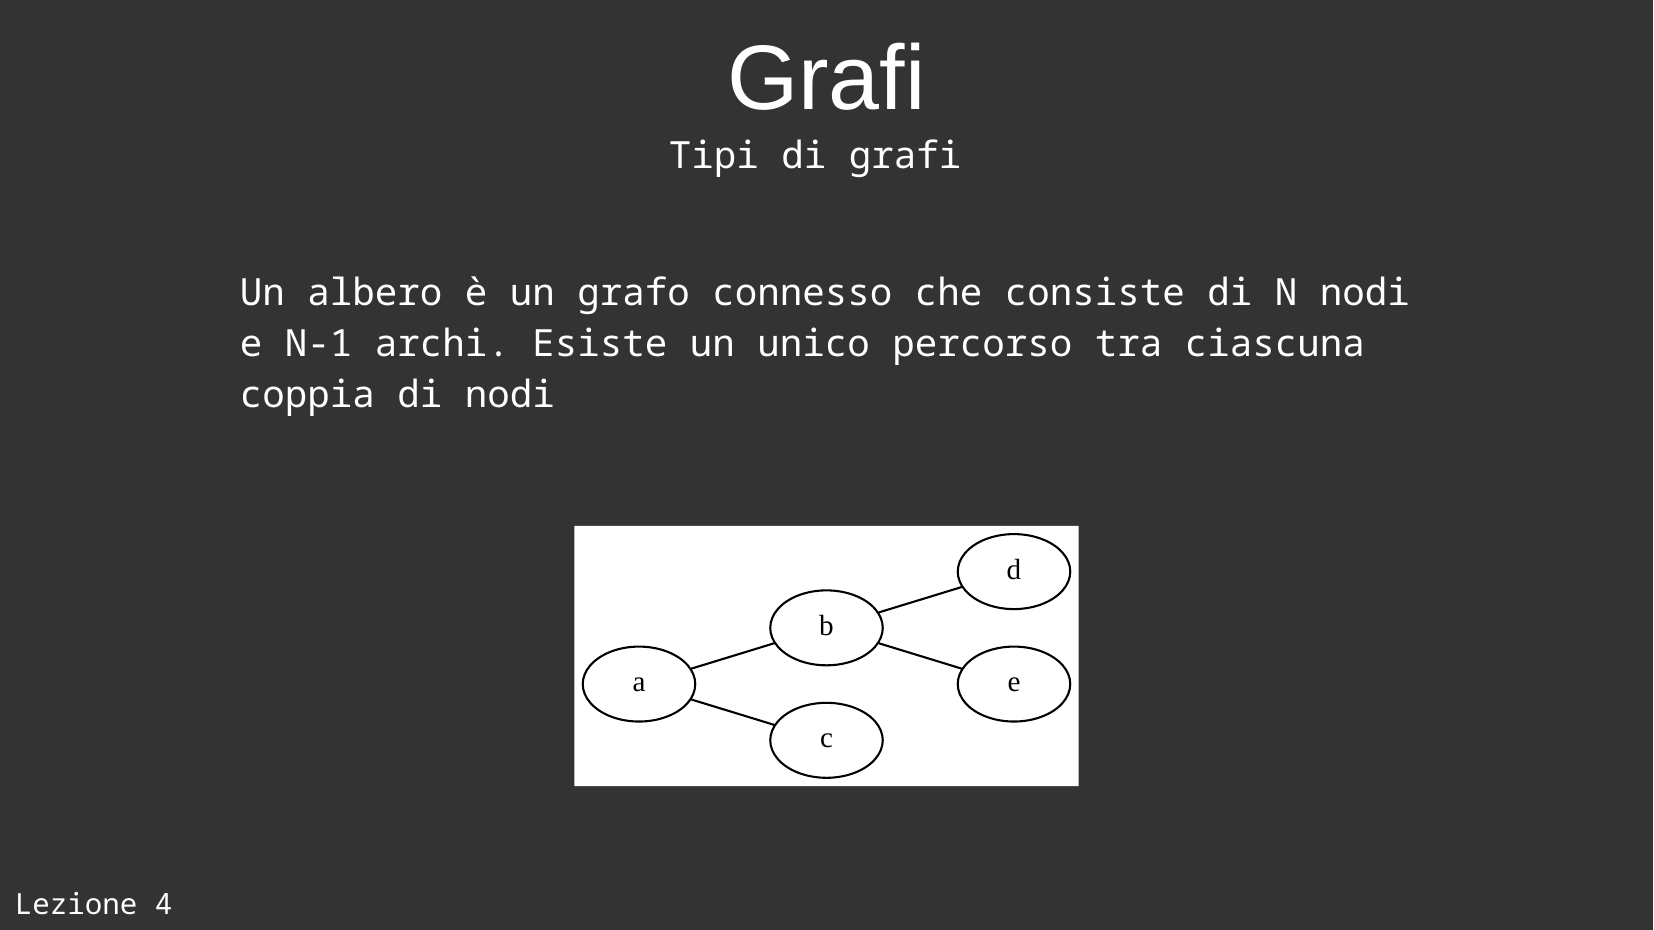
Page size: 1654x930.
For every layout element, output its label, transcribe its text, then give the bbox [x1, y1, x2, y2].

text_box Un albero è un grafo connesso che consiste di N nodi e N-1 archi. Esiste un unico percorso tra ciascuna coppia di nodi [225, 258, 1426, 427]
text_box Lezione 4 [0, 875, 188, 930]
title Grafi [82, 0, 1571, 156]
text_box Tipi di grafi [654, 121, 999, 188]
picture [573, 525, 1080, 787]
